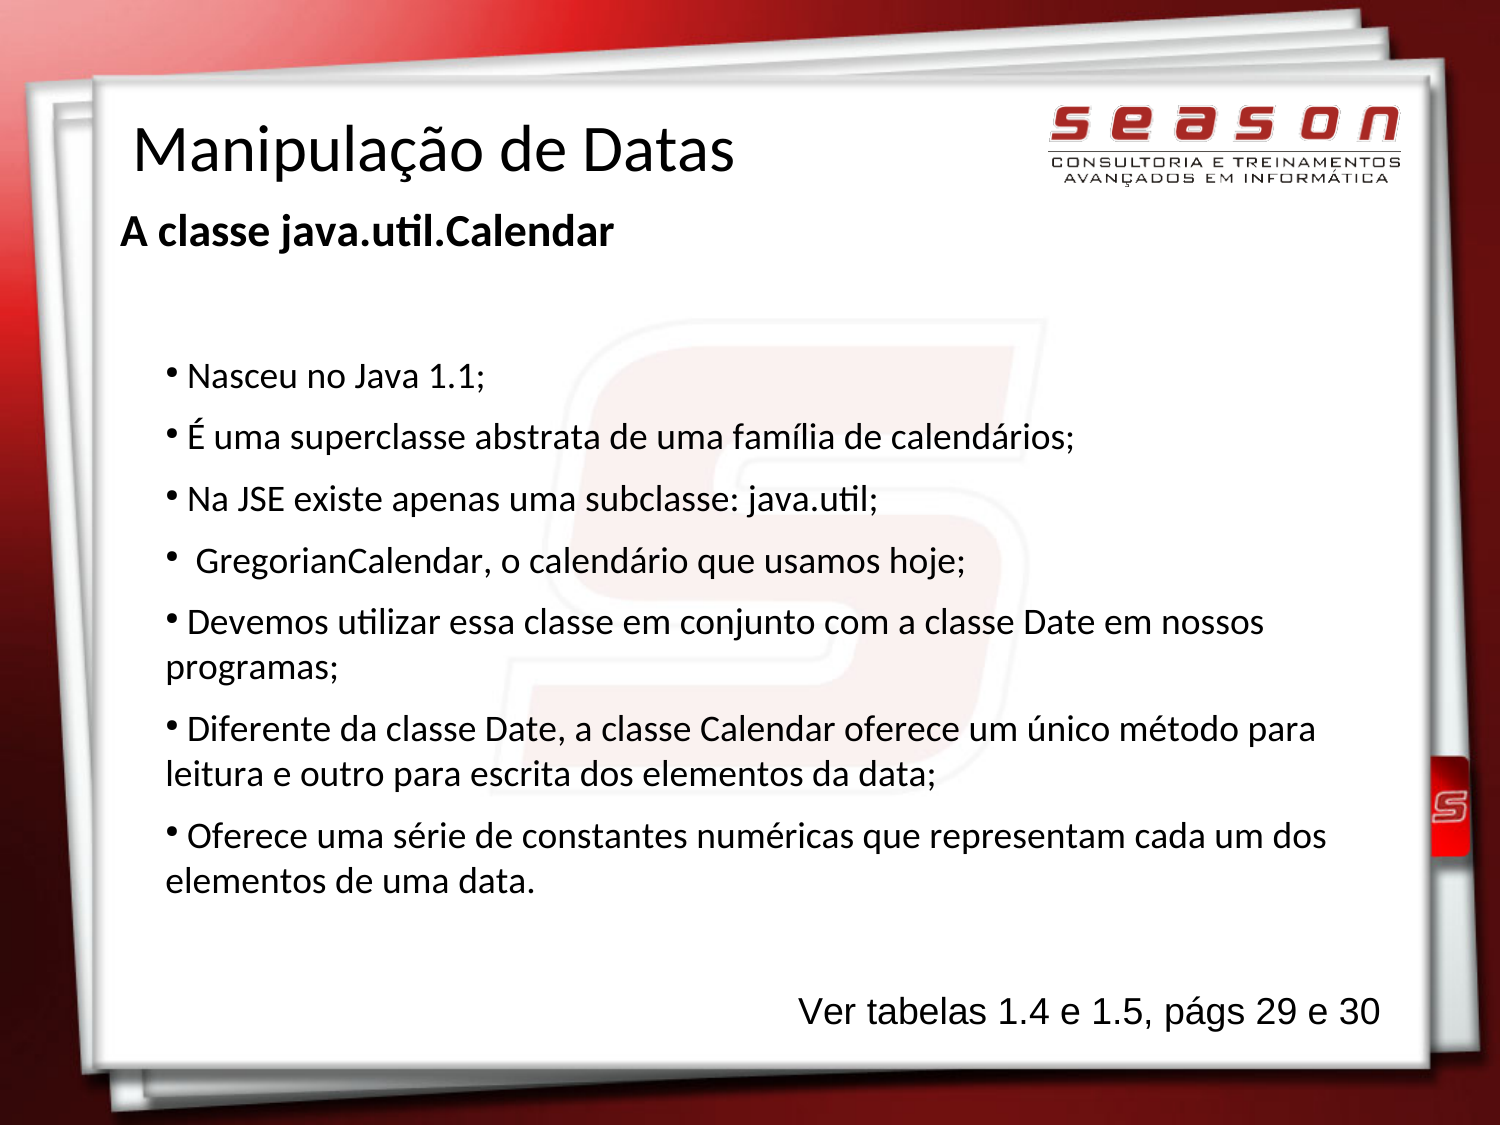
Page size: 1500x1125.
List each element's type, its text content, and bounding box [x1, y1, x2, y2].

title Manipulação de Datas [118, 33, 1394, 257]
text_box Nasceu no Java 1.1; É uma superclasse abstrata de uma família de calendários; Na JSE existe apenas uma subclasse: java.util; GregorianCalendar, o calendário que usamos hoje; Devemos utilizar essa classe em conjunto com a classe Date em nossos programas; Diferente da classe Date, a classe Calendar oferece um único método para leitura e outro para escrita dos elementos da data; Oferece uma série de constantes numéricas que representam cada um dos elementos de uma data. [165, 328, 1359, 924]
picture [0, 0, 1500, 1125]
text_box Ver tabelas 1.4 e 1.5, págs 29 e 30 [708, 979, 1396, 1040]
text_box A classe java.util.Calendar [119, 200, 1240, 256]
